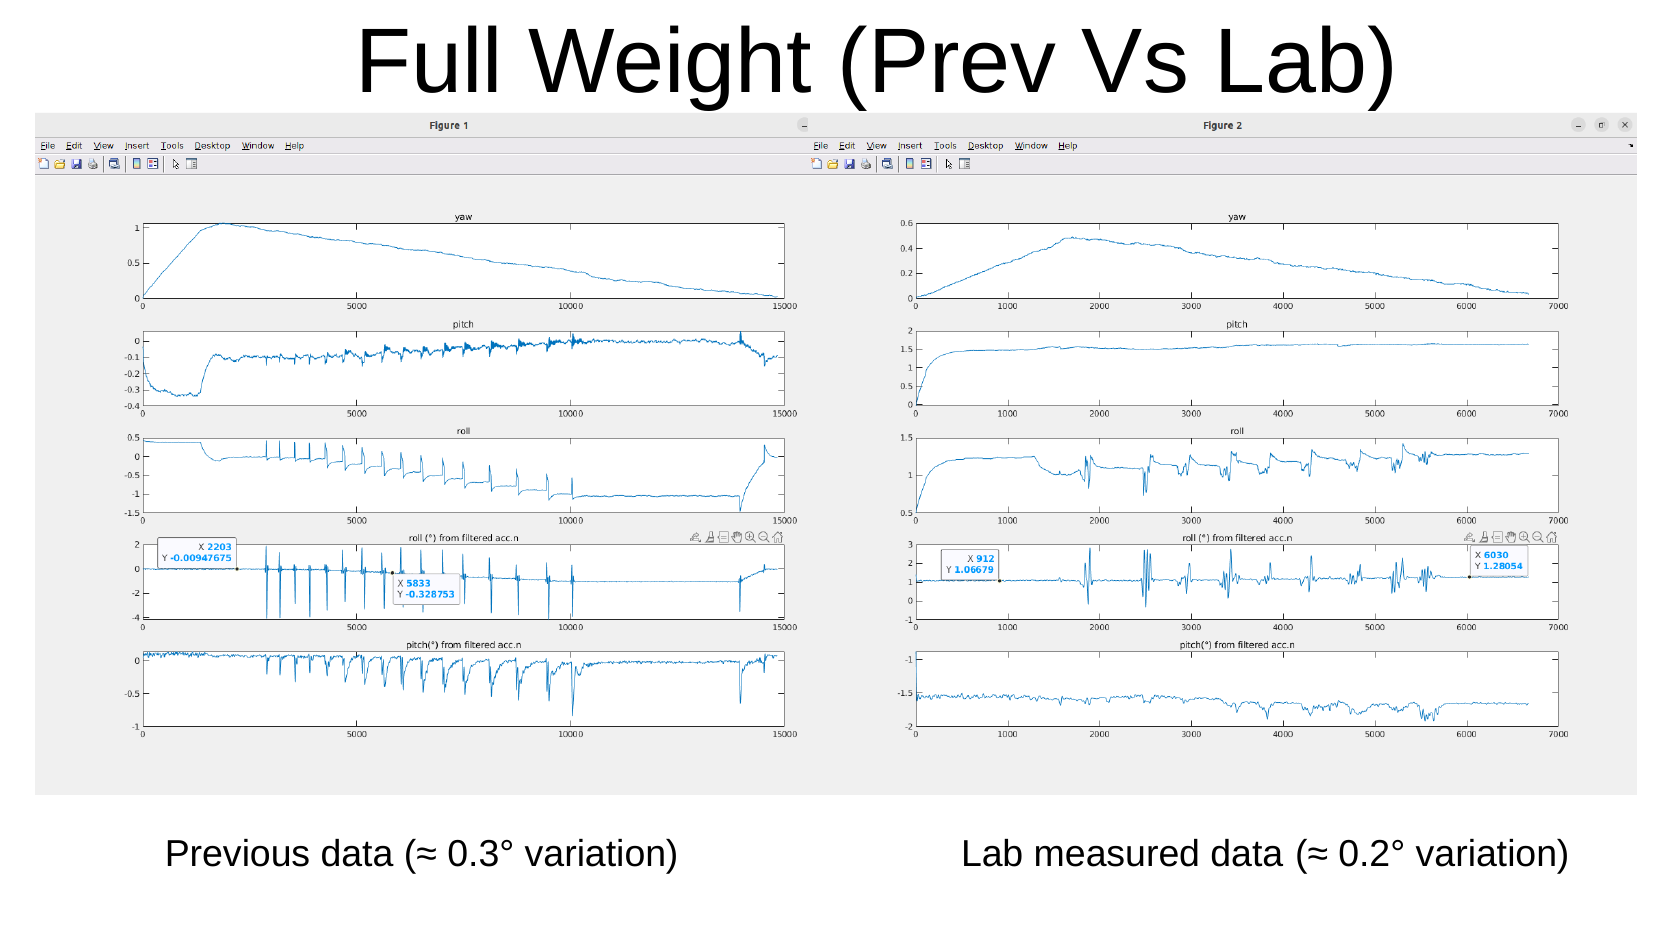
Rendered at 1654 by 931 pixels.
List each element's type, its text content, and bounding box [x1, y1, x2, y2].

text_box Previous data (≈ 0.3° variation) Lab measured data (≈ 0.2° variation) [150, 825, 1613, 882]
picture [35, 112, 1637, 795]
title Full Weight (Prev Vs Lab) [225, 9, 1530, 112]
